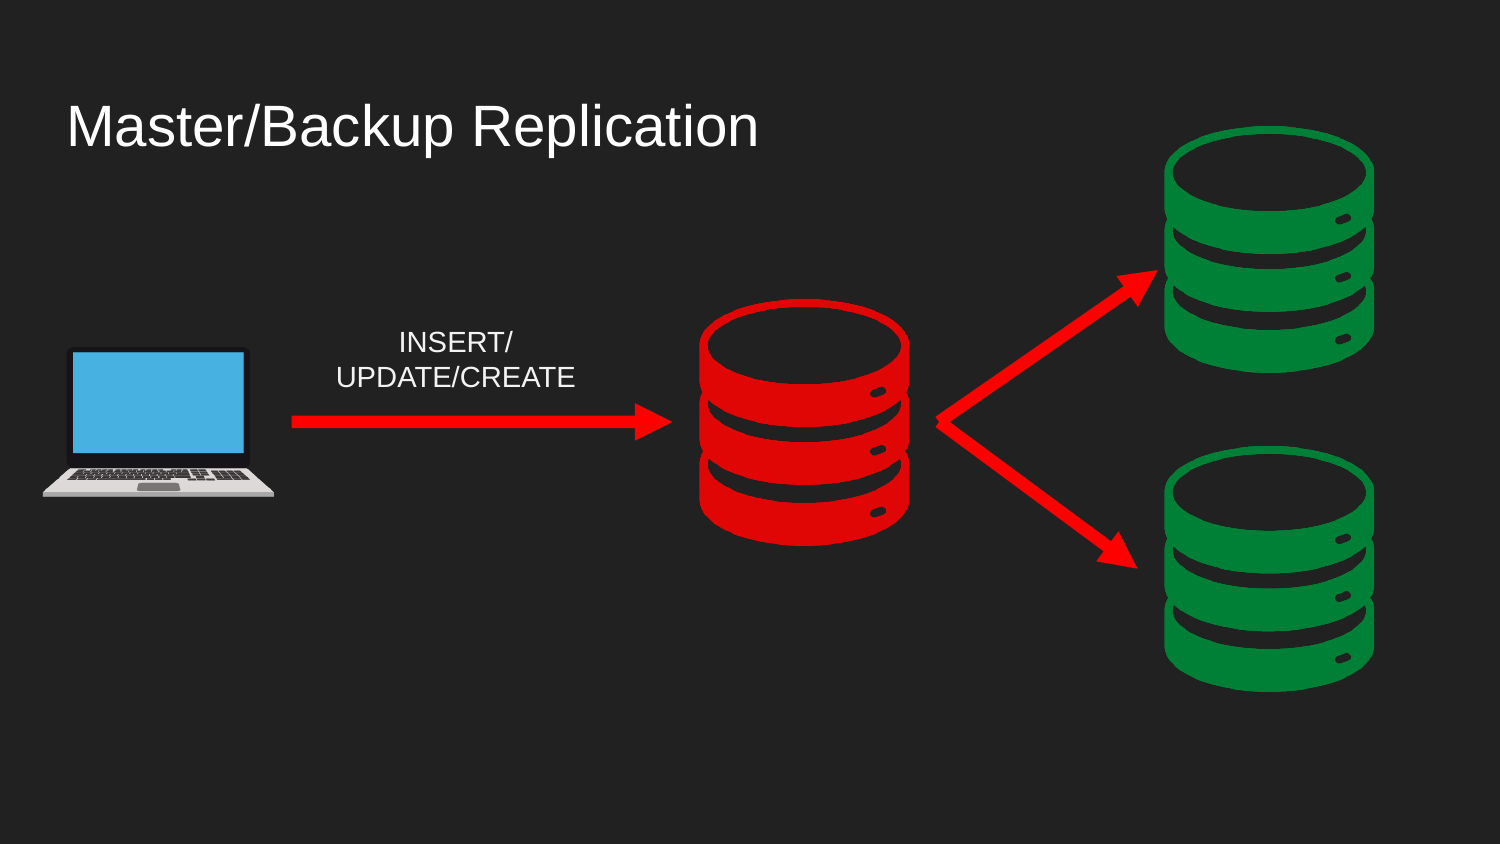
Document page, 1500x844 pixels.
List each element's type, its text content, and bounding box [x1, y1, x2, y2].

picture [672, 288, 940, 556]
text_box INSERT/UPDATE/CREATE [311, 308, 600, 403]
picture [24, 288, 292, 556]
picture [1137, 435, 1405, 702]
title Master/Backup Replication [51, 72, 1449, 167]
picture [1137, 115, 1405, 383]
